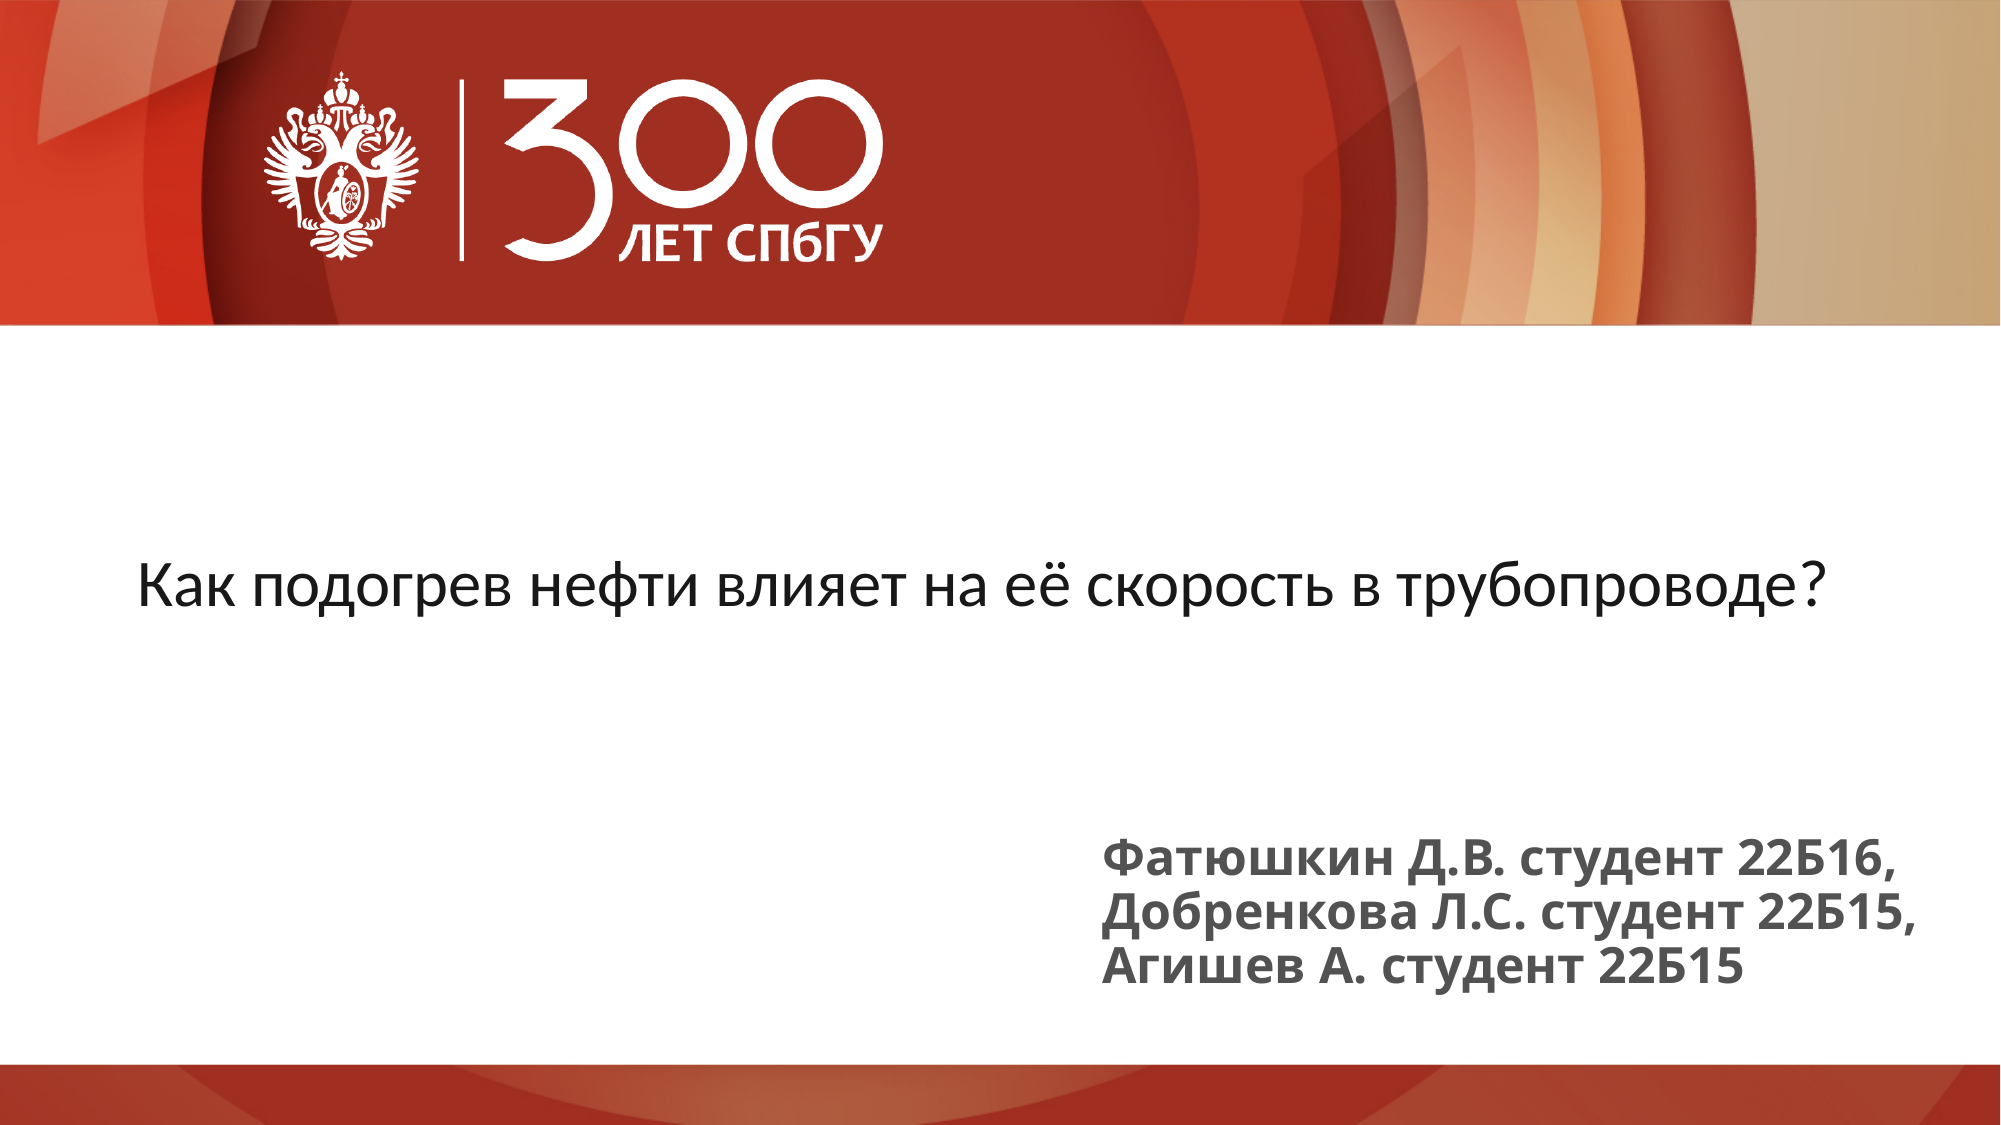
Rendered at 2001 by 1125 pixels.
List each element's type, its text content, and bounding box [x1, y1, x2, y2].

list Фатюшкин Д.В. студент 22Б16, Добренкова Л.С. студент 22Б15, Агишев А. студент 22Б15 [1087, 825, 1968, 1013]
picture [0, 0, 2001, 1125]
title Как подогрев нефти влияет на её скорость в трубопроводе? [122, 390, 1977, 708]
